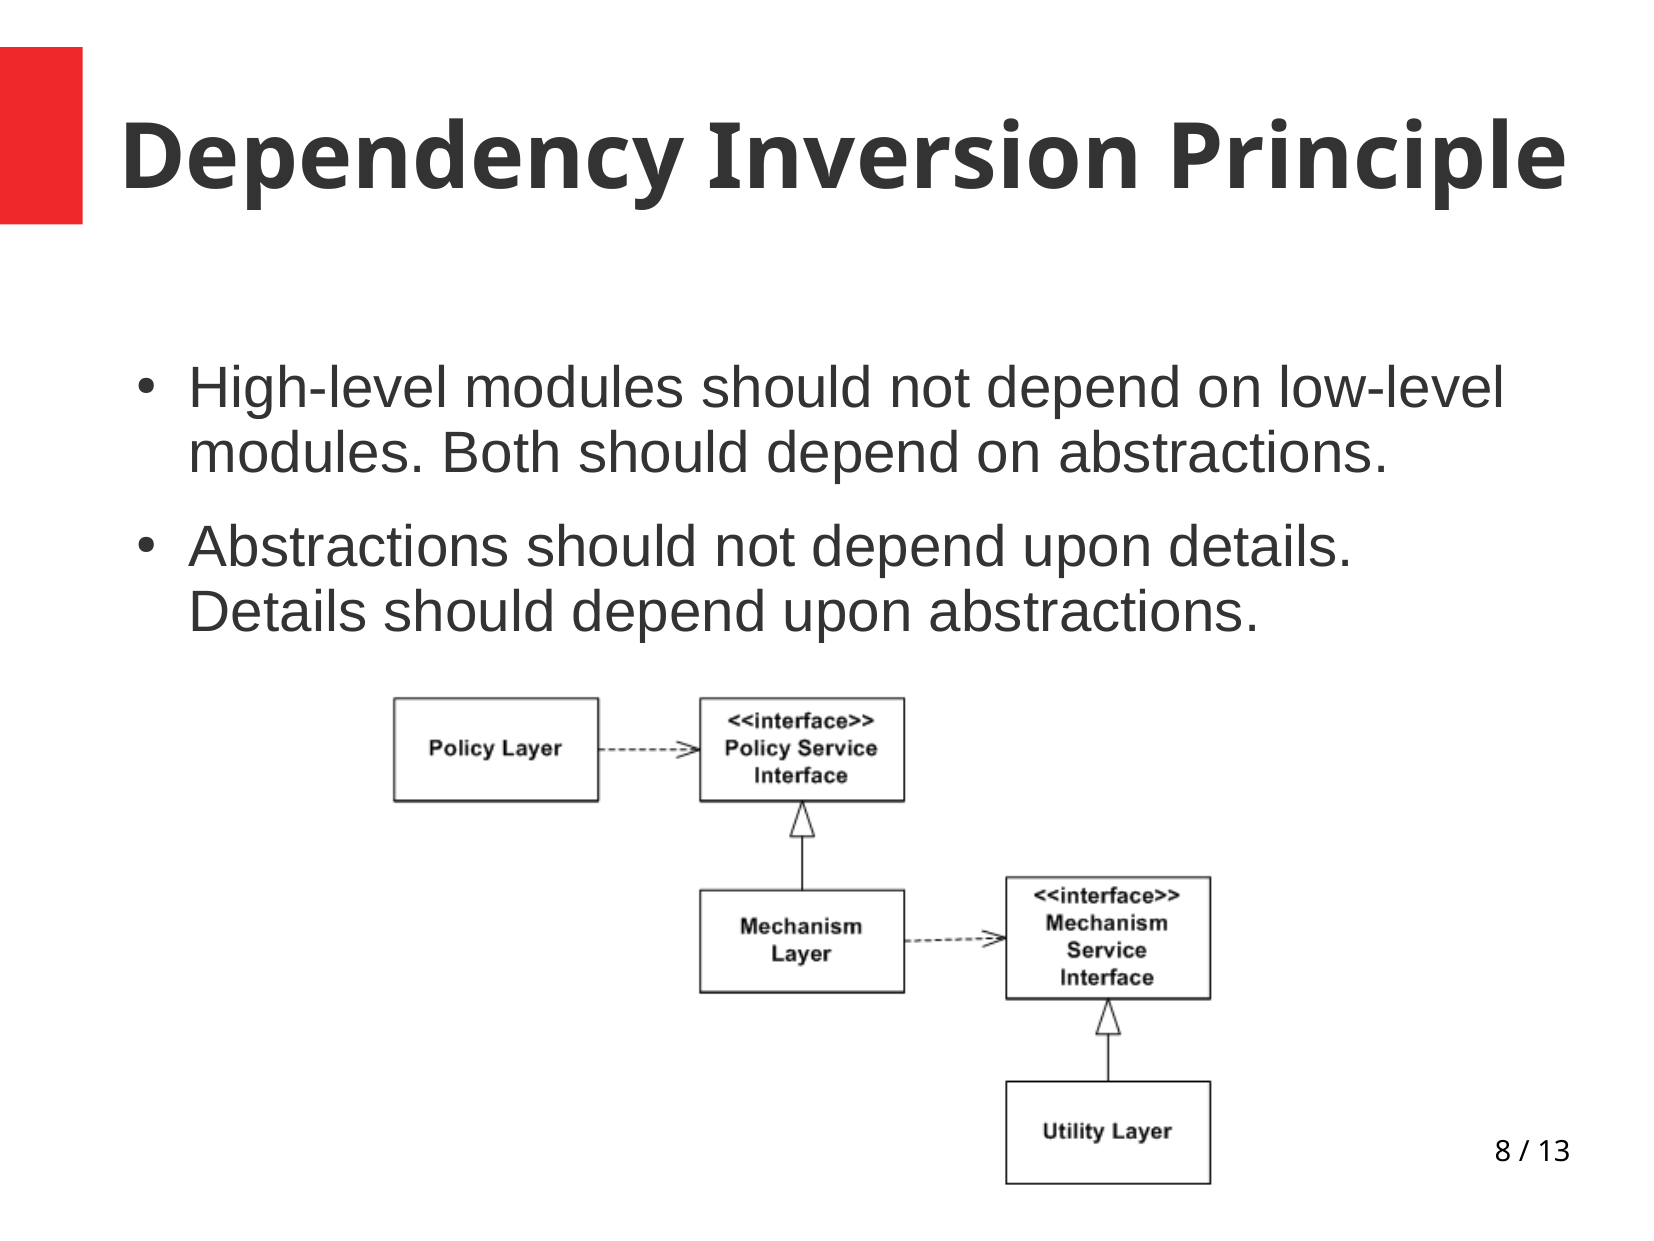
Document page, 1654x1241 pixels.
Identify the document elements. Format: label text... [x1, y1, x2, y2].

picture [356, 643, 1266, 1231]
title Dependency Inversion Principle [118, 49, 1571, 257]
list High-level modules should not depend on low-level modules. Both should depend on abstractions. Abstractions should not depend upon details. Details should depend upon abstractions. [118, 354, 1536, 1074]
